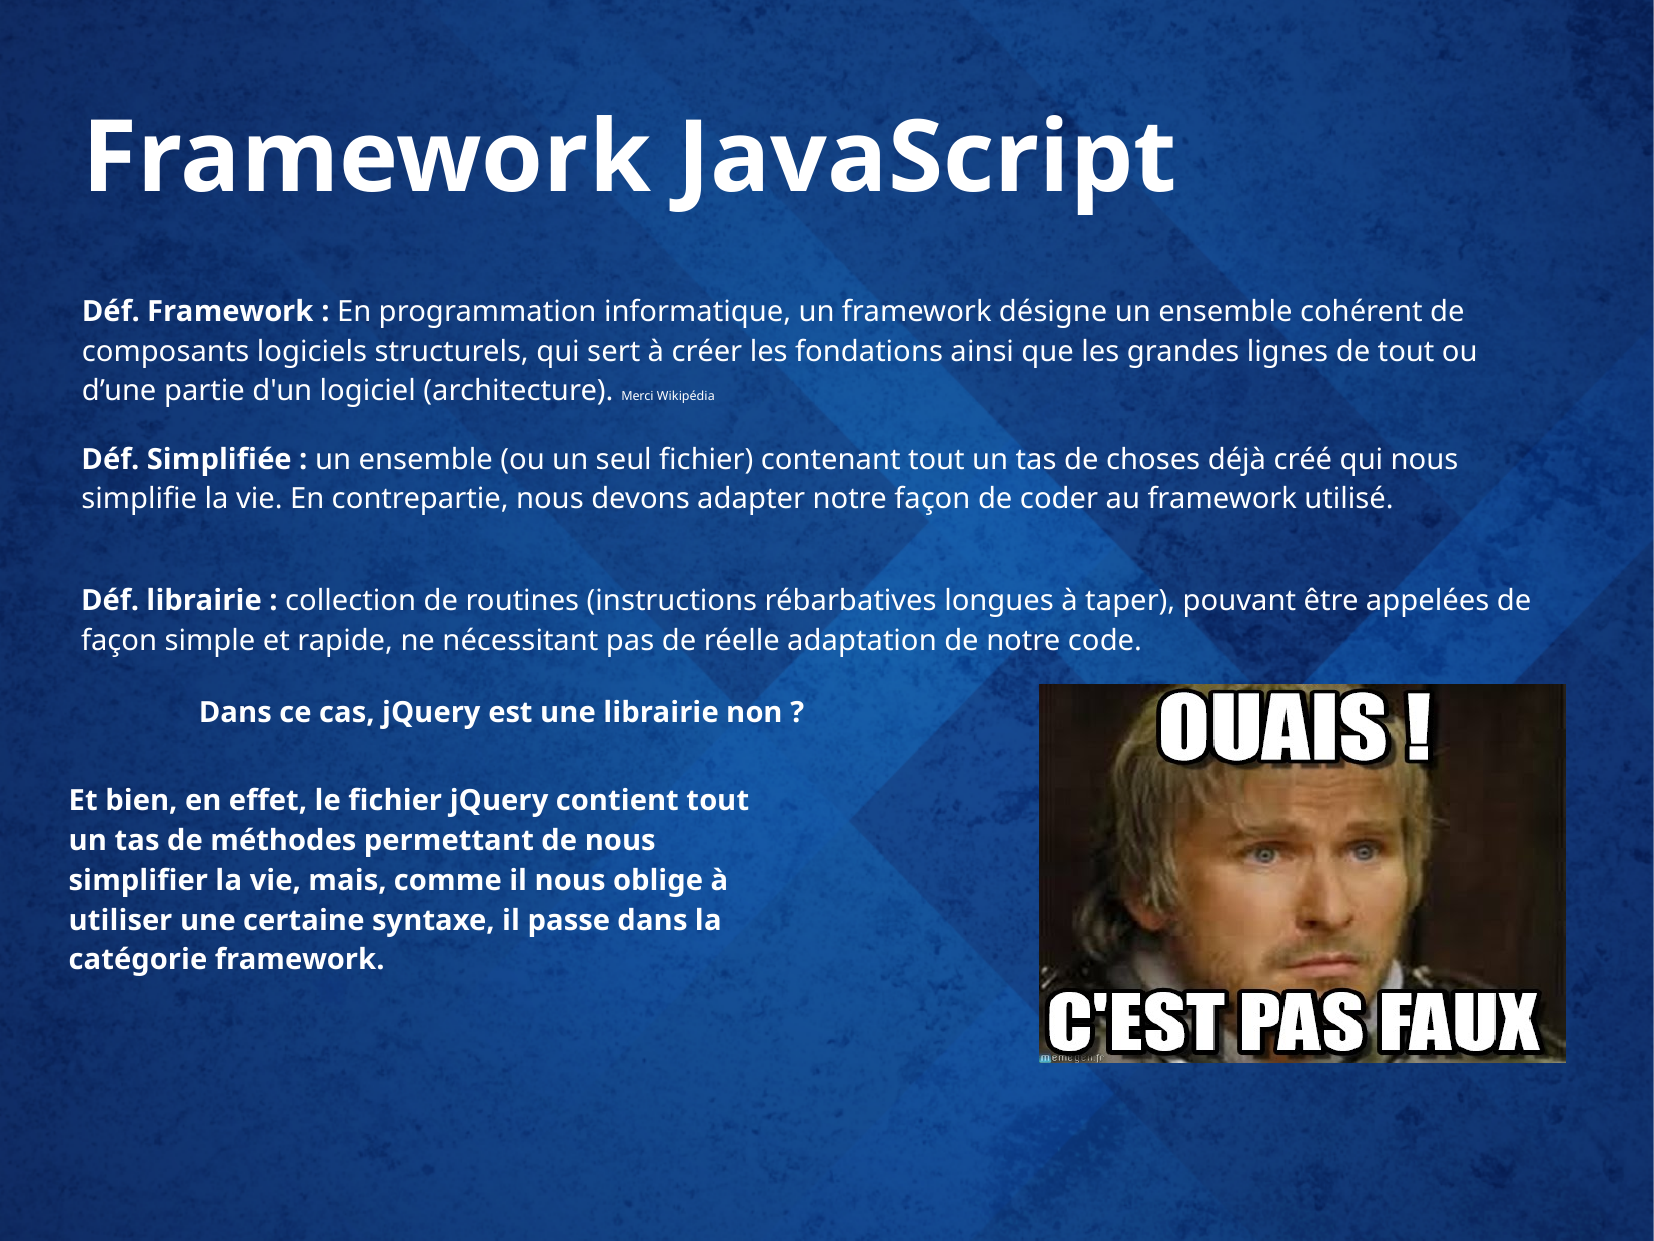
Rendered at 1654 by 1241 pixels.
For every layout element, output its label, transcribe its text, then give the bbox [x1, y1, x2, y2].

text_box Déf. librairie : collection de routines (instructions rébarbatives longues à taper), pouvant être appelées de façon simple et rapide, ne nécessitant pas de réelle adaptation de notre code. [80, 579, 1537, 656]
text_box Et bien, en effet, le fichier jQuery contient tout un tas de méthodes permettant de nous simplifier la vie, mais, comme il nous oblige à utiliser une certaine syntaxe, il passe dans la catégorie framework. [68, 779, 768, 1016]
title Framework JavaScript [82, 49, 1571, 257]
text_box Dans ce cas, jQuery est une librairie non ? [198, 691, 898, 756]
picture [0, 0, 1654, 1241]
text_box Déf. Simplifiée : un ensemble (ou un seul fichier) contenant tout un tas de choses déjà créé qui nous simplifie la vie. En contrepartie, nous devons adapter notre façon de coder au framework utilisé. [81, 437, 1537, 548]
text_box Déf. Framework : En programmation informatique, un framework désigne un ensemble cohérent de composants logiciels structurels, qui sert à créer les fondations ainsi que les grandes lignes de tout ou d’une partie d'un logiciel (architecture). Merci Wikipédia [81, 290, 1537, 401]
